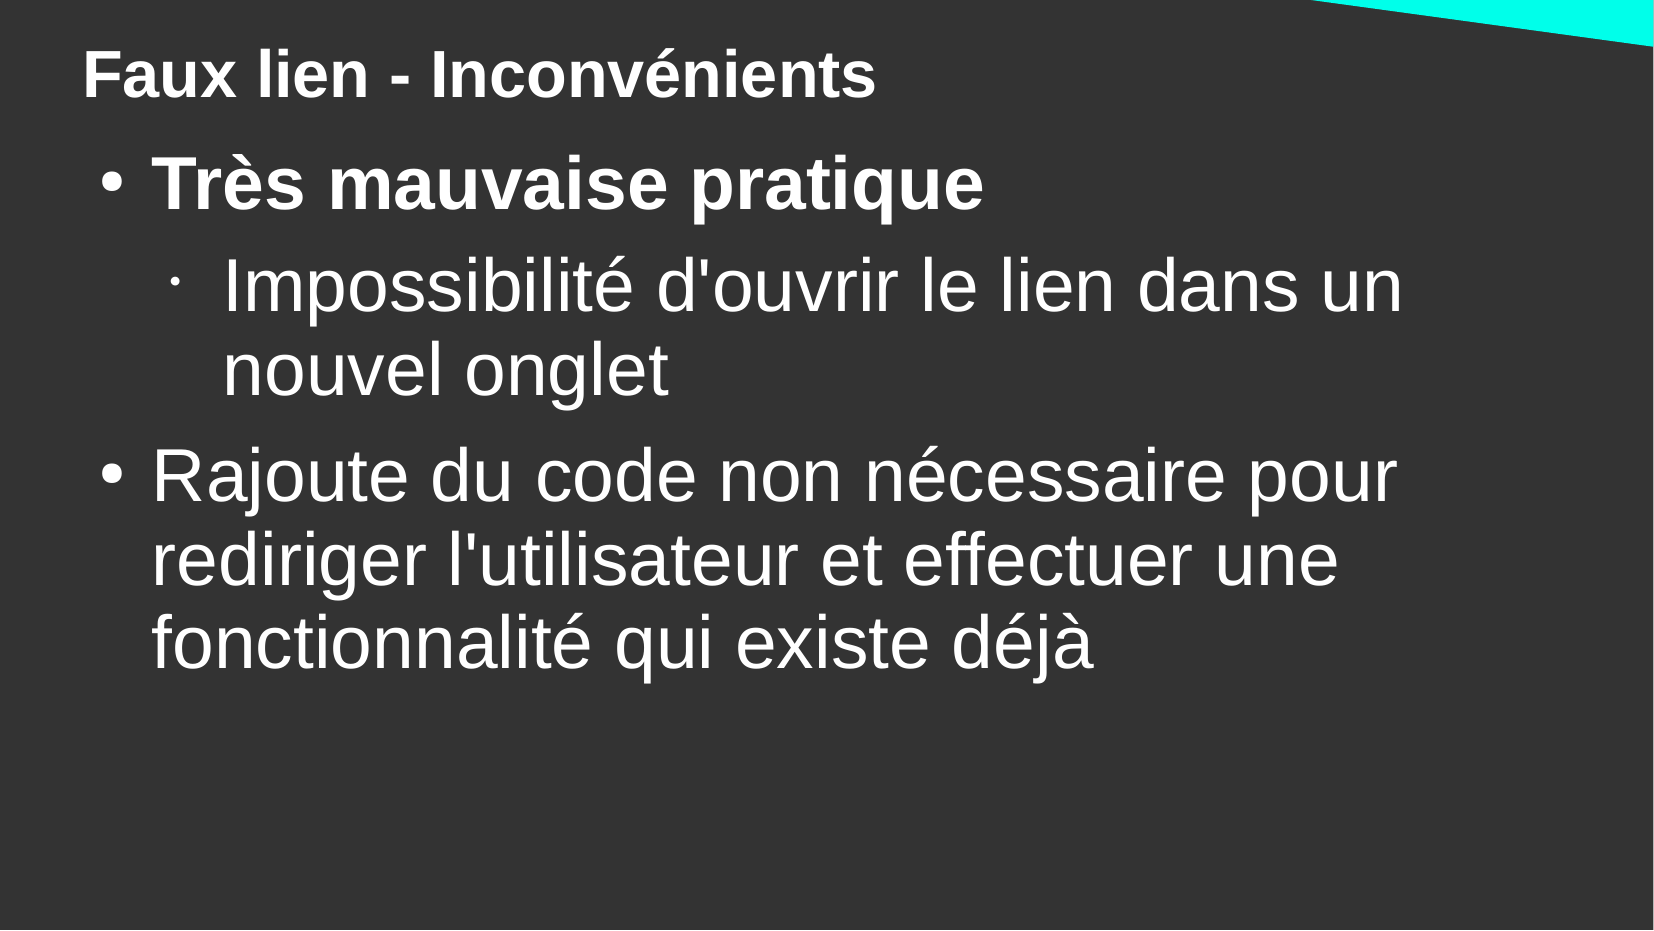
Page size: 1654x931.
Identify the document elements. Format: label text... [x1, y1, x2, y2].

list Très mauvaise pratique Impossibilité d'ouvrir le lien dans un nouvel onglet Rajoute du code non nécessaire pour rediriger l'utilisateur et effectuer une fonctionnalité qui existe déjà [80, 141, 1620, 715]
title Faux lien - Inconvénients [82, 37, 1571, 114]
text_box [1311, 0, 1654, 47]
